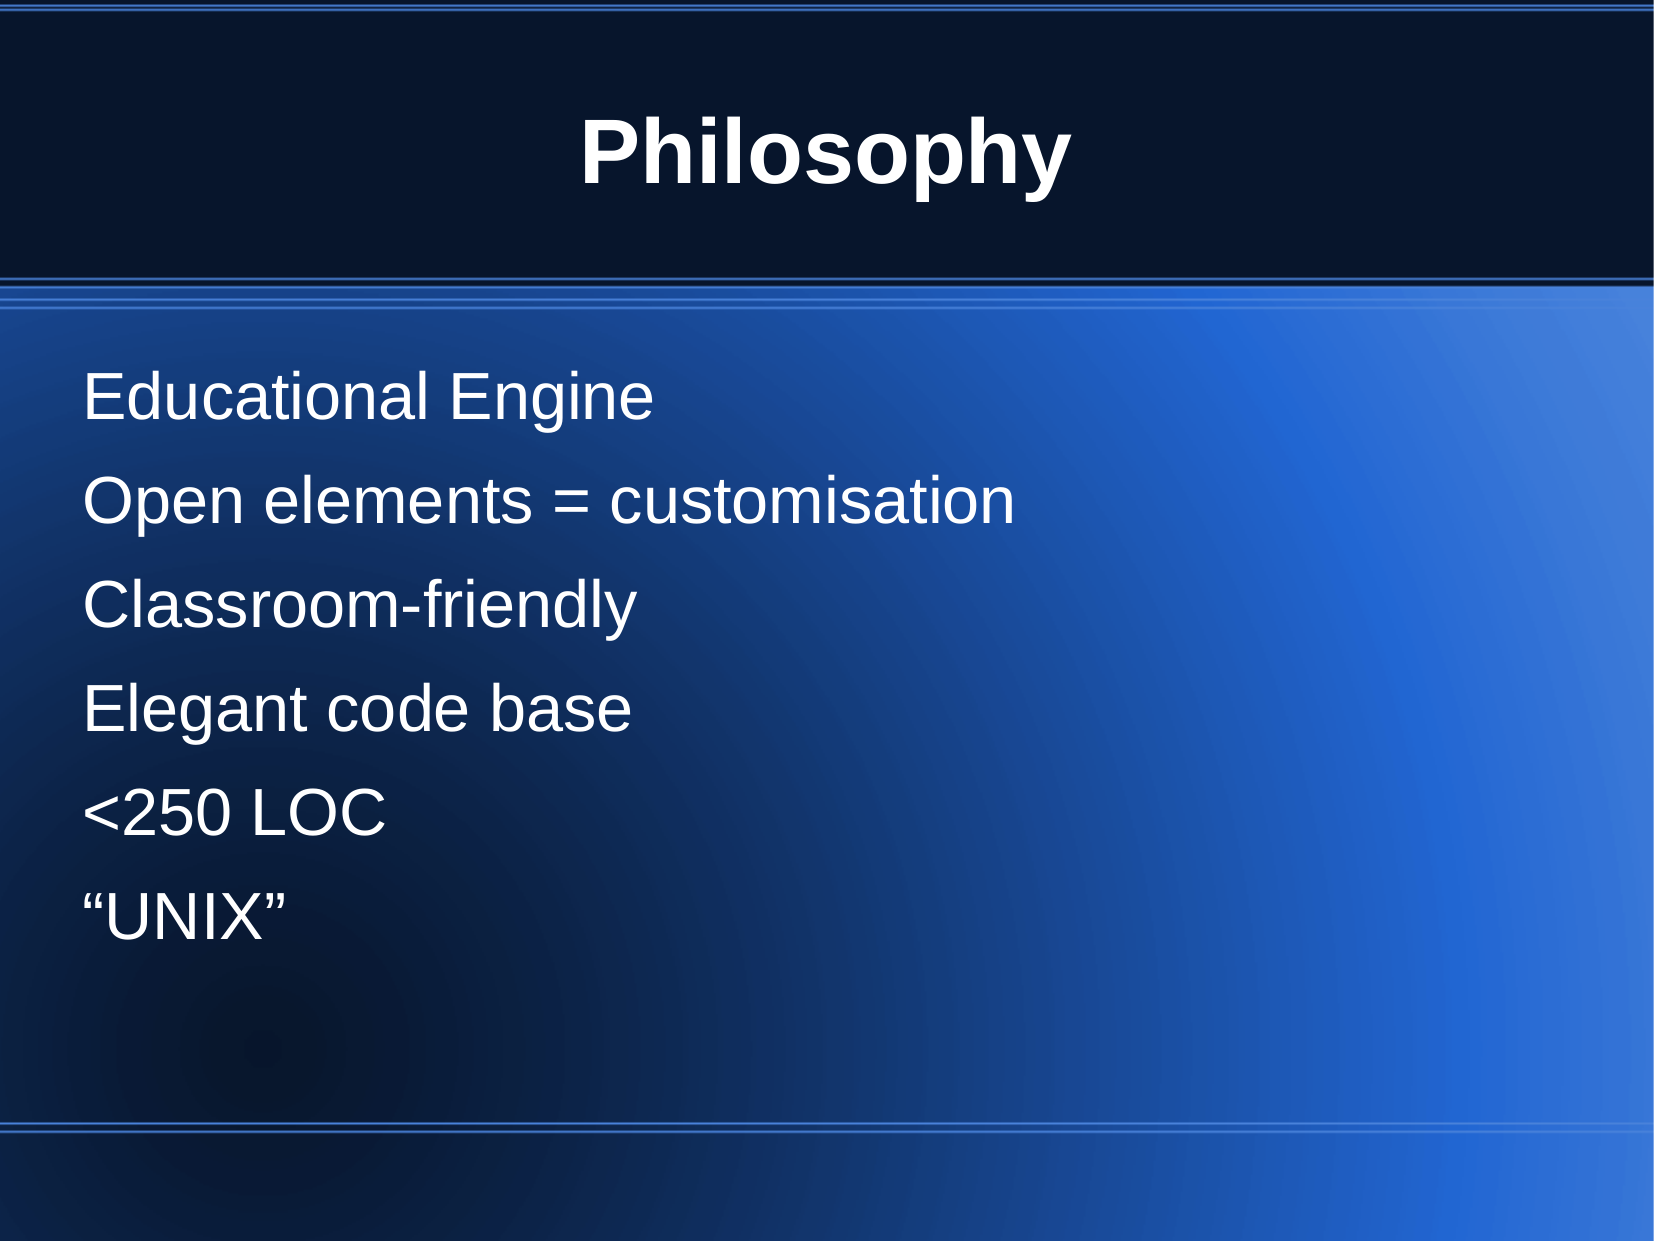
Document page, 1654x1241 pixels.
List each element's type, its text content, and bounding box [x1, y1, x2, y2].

title Philosophy [82, 49, 1571, 257]
picture [0, 0, 1654, 1241]
list Educational Engine Open elements = customisation Classroom-friendly Elegant code base <250 LOC “UNIX” [82, 355, 1571, 1174]
